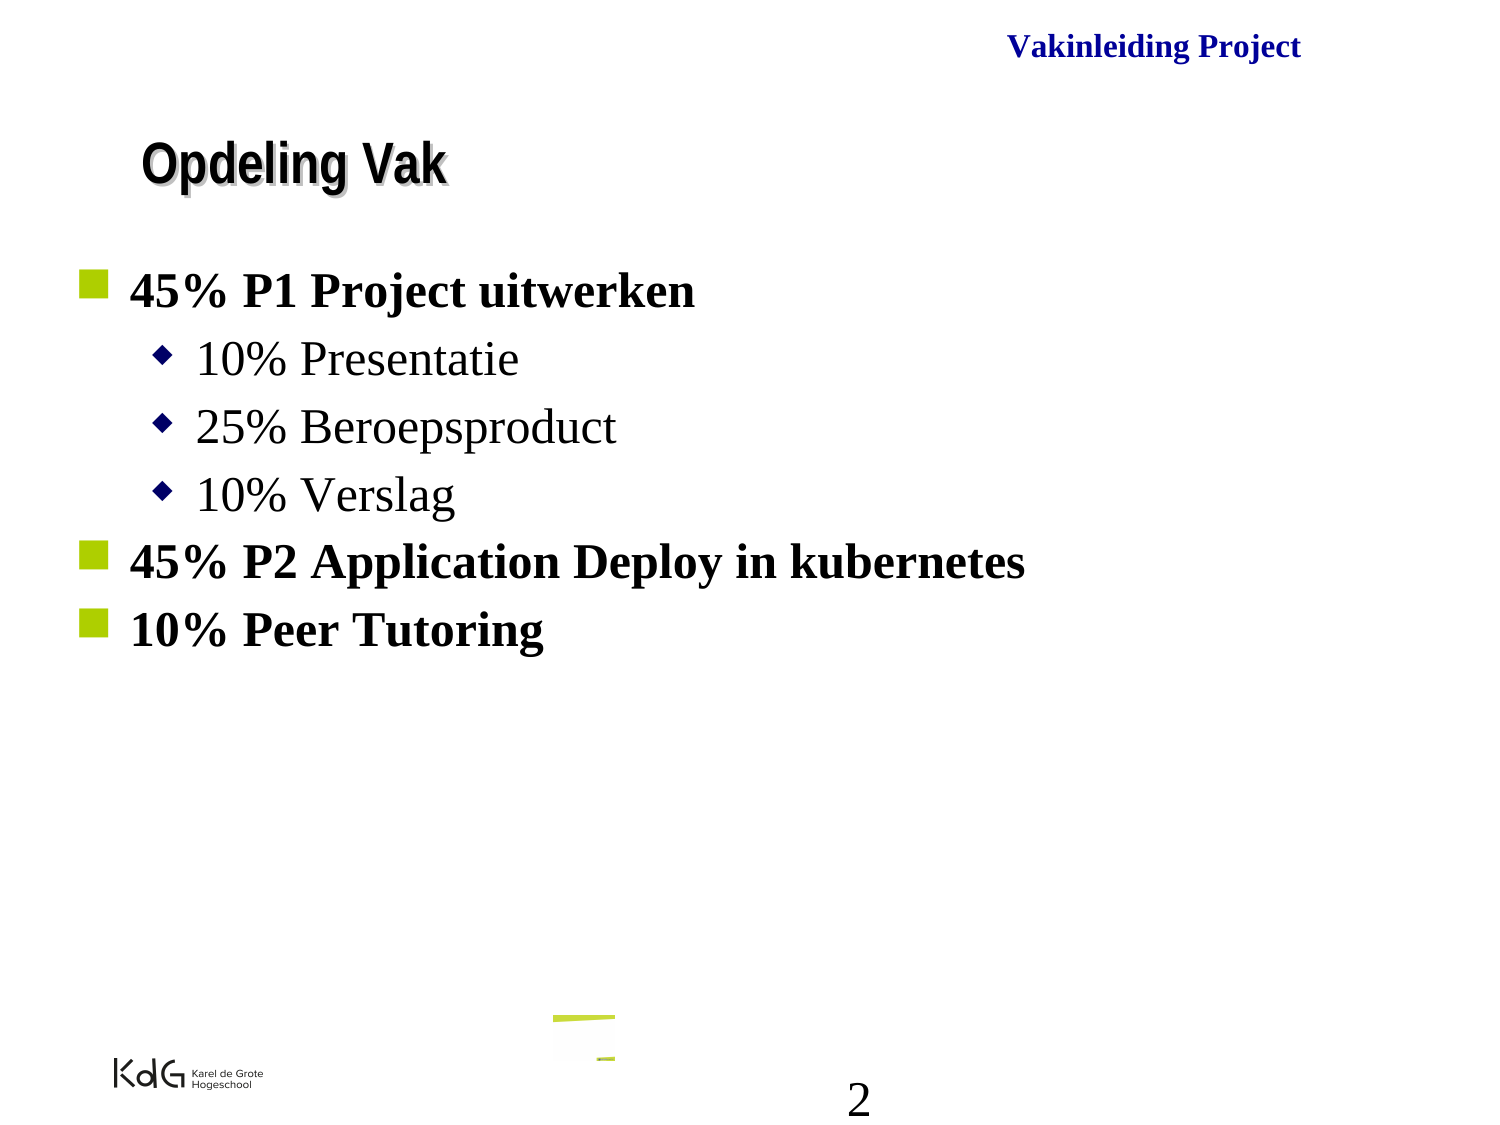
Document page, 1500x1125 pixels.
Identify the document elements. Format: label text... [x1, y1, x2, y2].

list 45% P1 Project uitwerken 10% Presentatie 25% Beroepsproduct 10% Verslag 45% P2 Application Deploy in kubernetes 10% Peer Tutoring [75, 263, 1425, 1006]
picture [553, 1015, 615, 1061]
picture [114, 1058, 263, 1090]
title Opdeling Vak [141, 72, 1447, 253]
